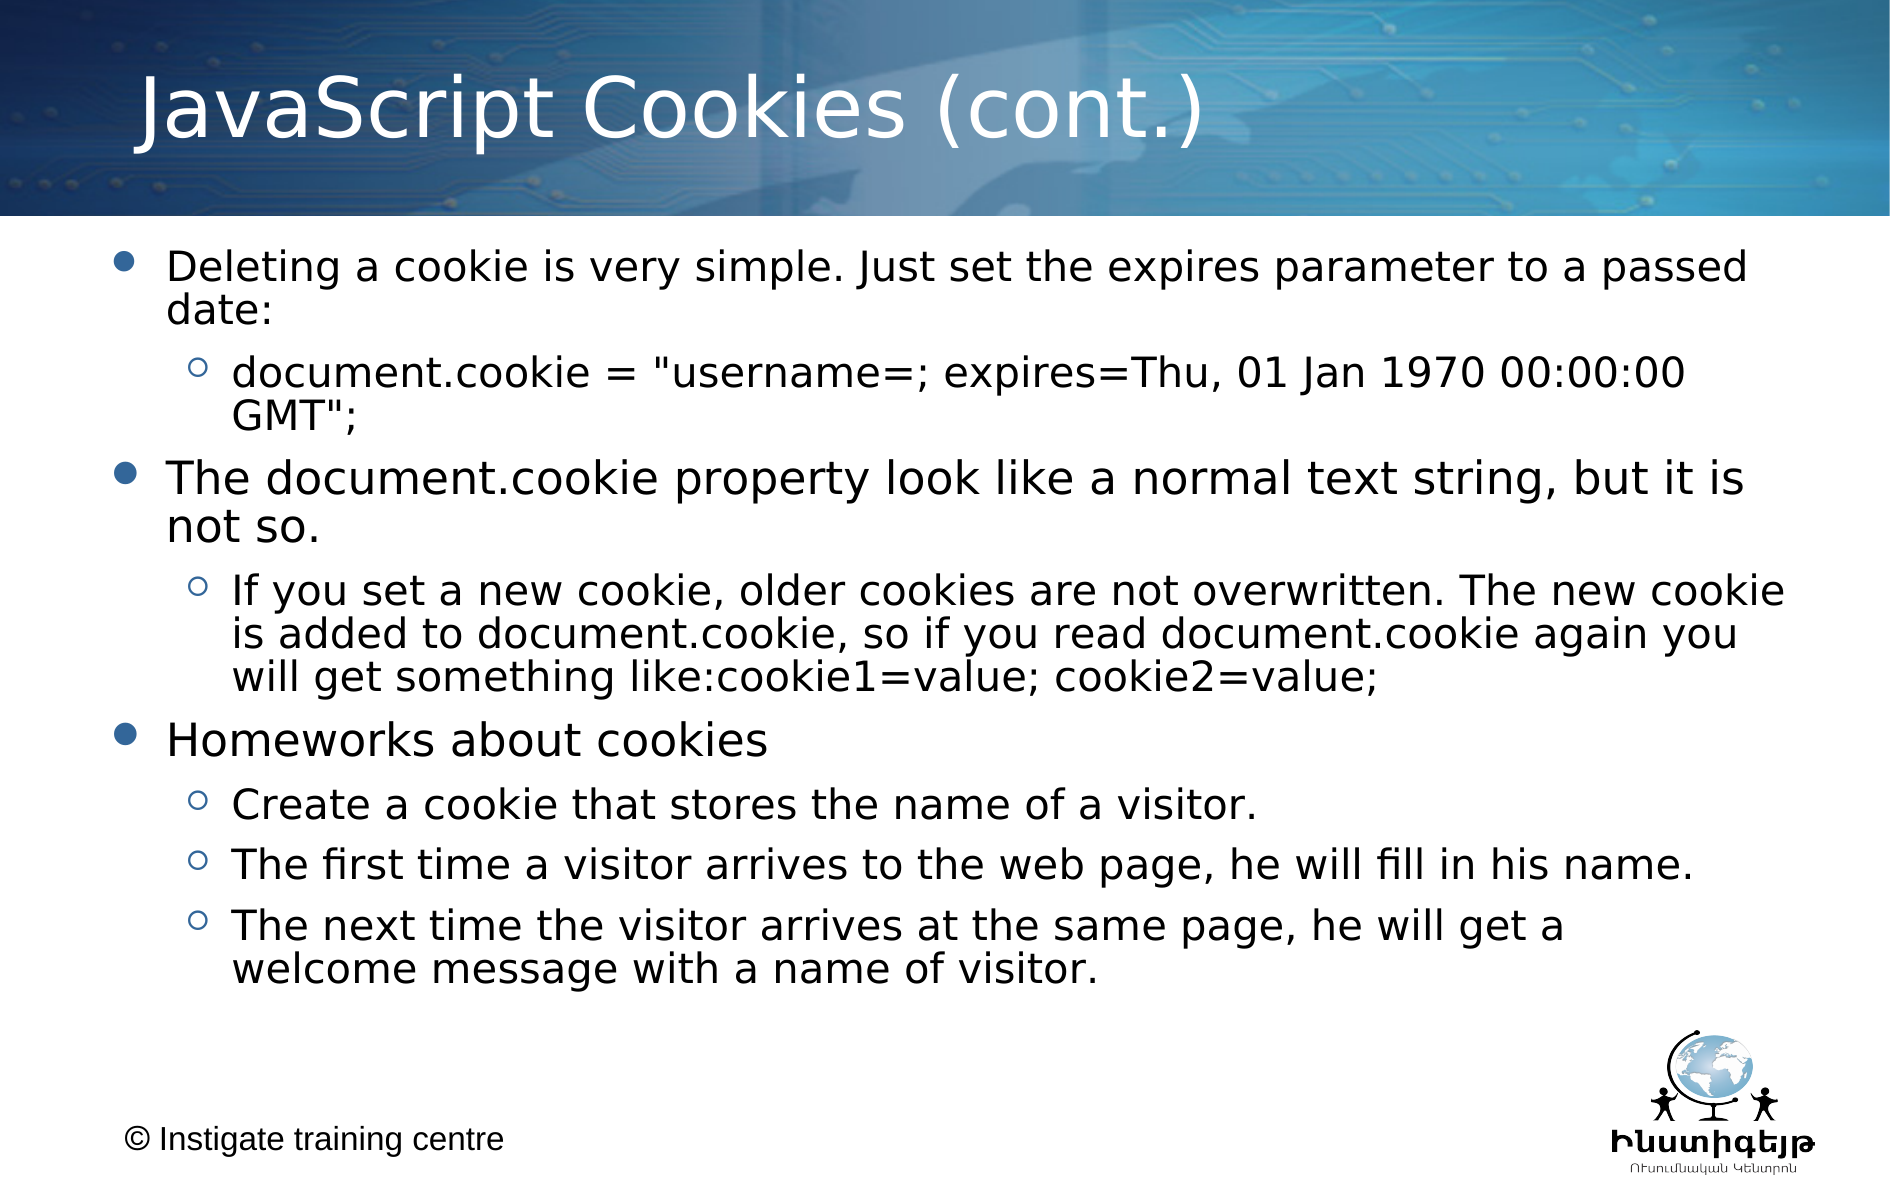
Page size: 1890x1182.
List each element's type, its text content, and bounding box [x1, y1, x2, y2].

picture [1612, 1030, 1815, 1175]
list Deleting a cookie is very simple. Just set the expires parameter to a passed date: document.cookie = "username=; expires=Thu, 01 Jan 1970 00:00:00 GMT"; The document.cookie property look like a normal text string, but it is not so. If you set a new cookie, older cookies are not overwritten. The new cookie is added to document.cookie, so if you read document.cookie again you will get something like:cookie1=value; cookie2=value; Homeworks about cookies Create a cookie that stores the name of a visitor. The first time a visitor arrives to the web page, he will fill in his name. The next time the visitor arrives at the same page, he will get a welcome message with a name of visitor. [110, 247, 1801, 272]
picture [0, 0, 1890, 216]
text_box JavaScript Cookies (cont.) [138, 82, 1801, 91]
